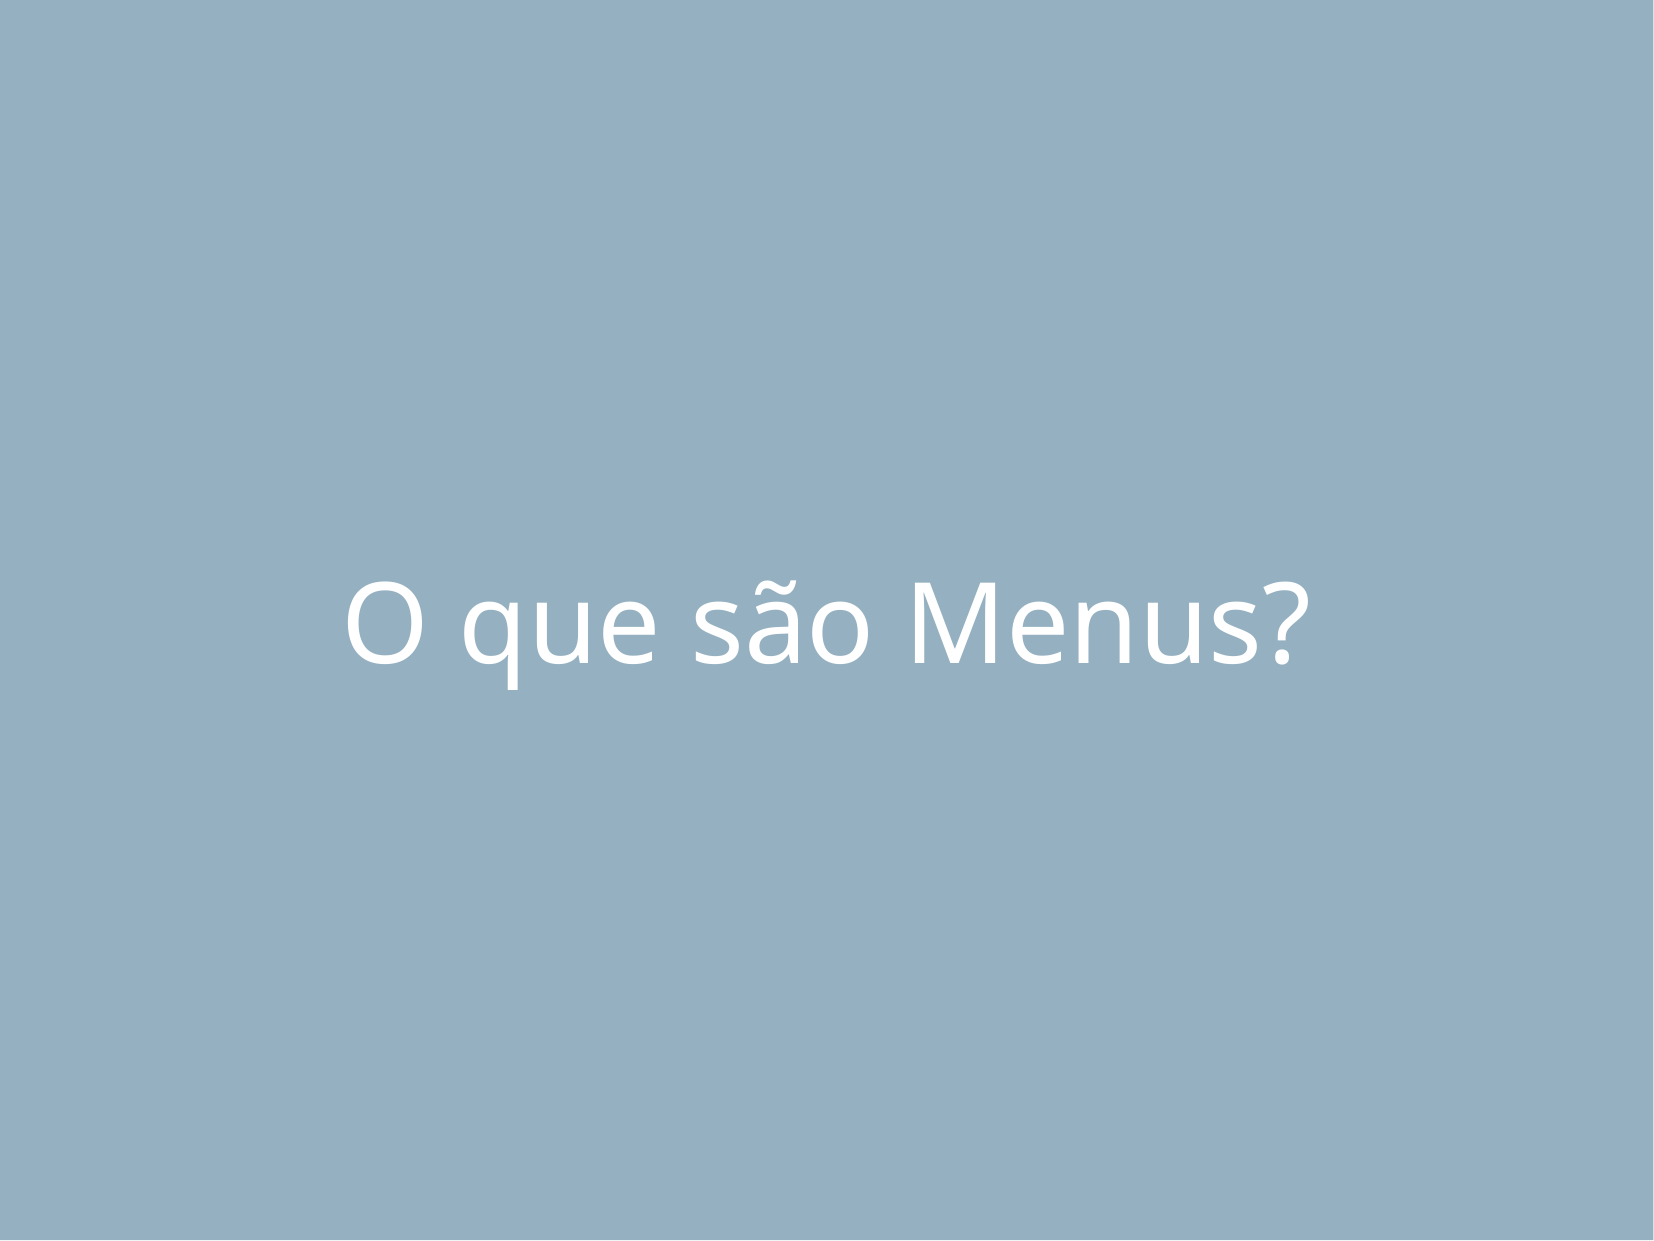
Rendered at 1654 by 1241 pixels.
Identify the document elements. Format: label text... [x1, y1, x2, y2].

text_box O que são Menus? [0, 0, 1654, 1241]
